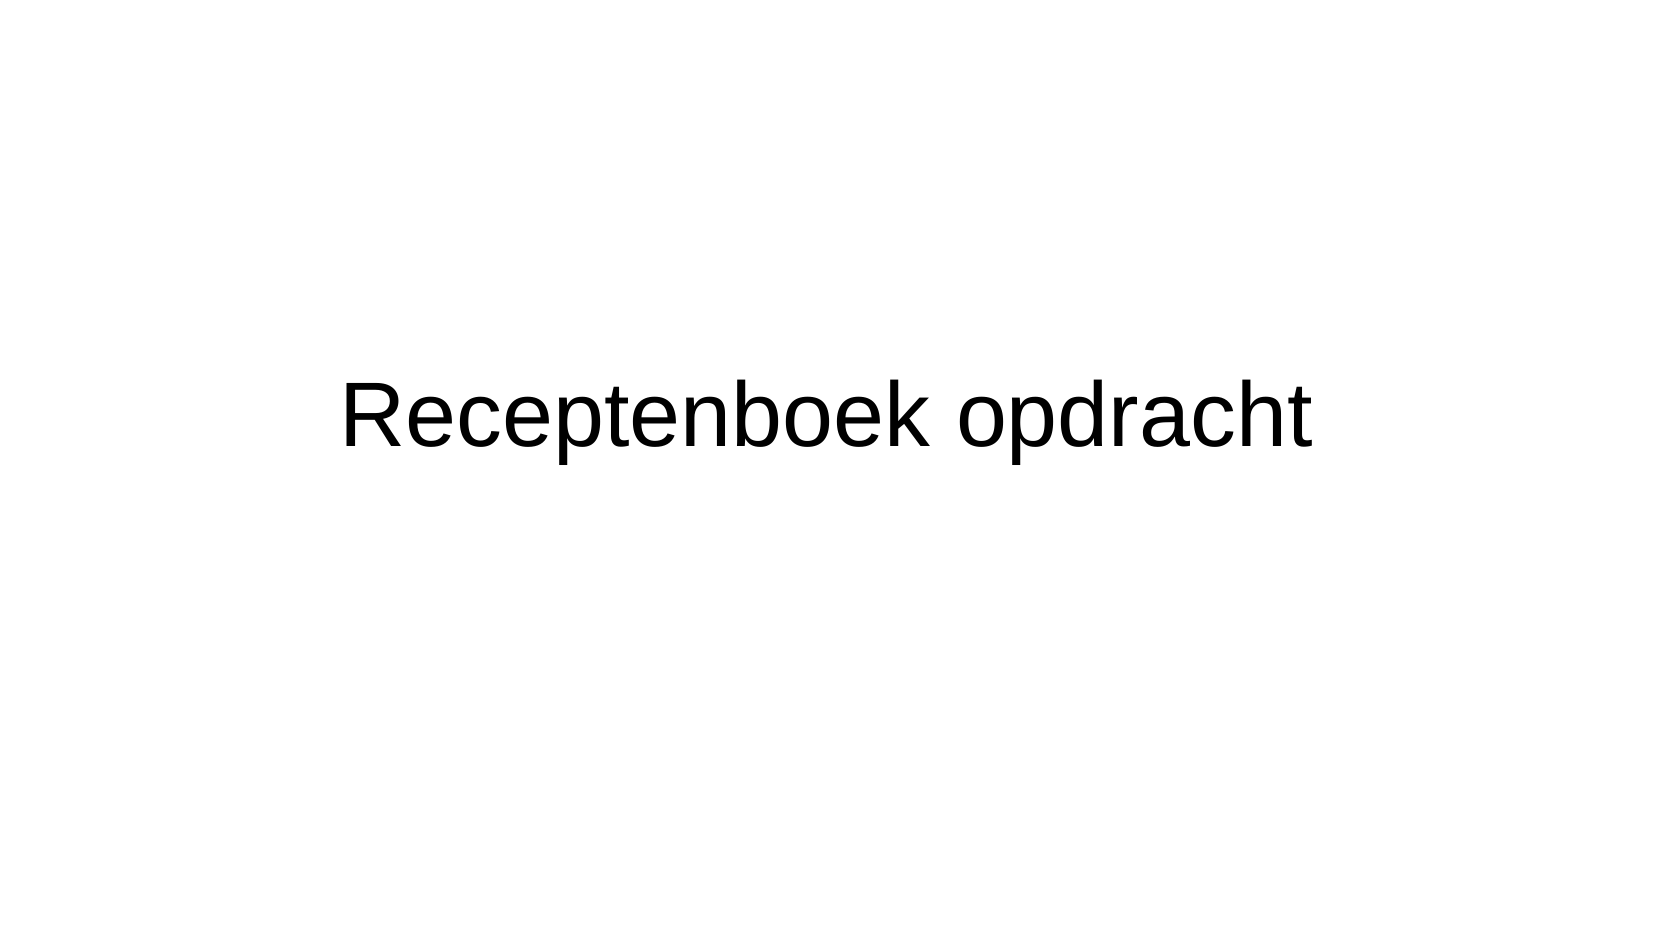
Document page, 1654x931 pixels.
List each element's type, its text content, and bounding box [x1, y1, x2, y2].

title Receptenboek opdracht [82, 337, 1571, 493]
